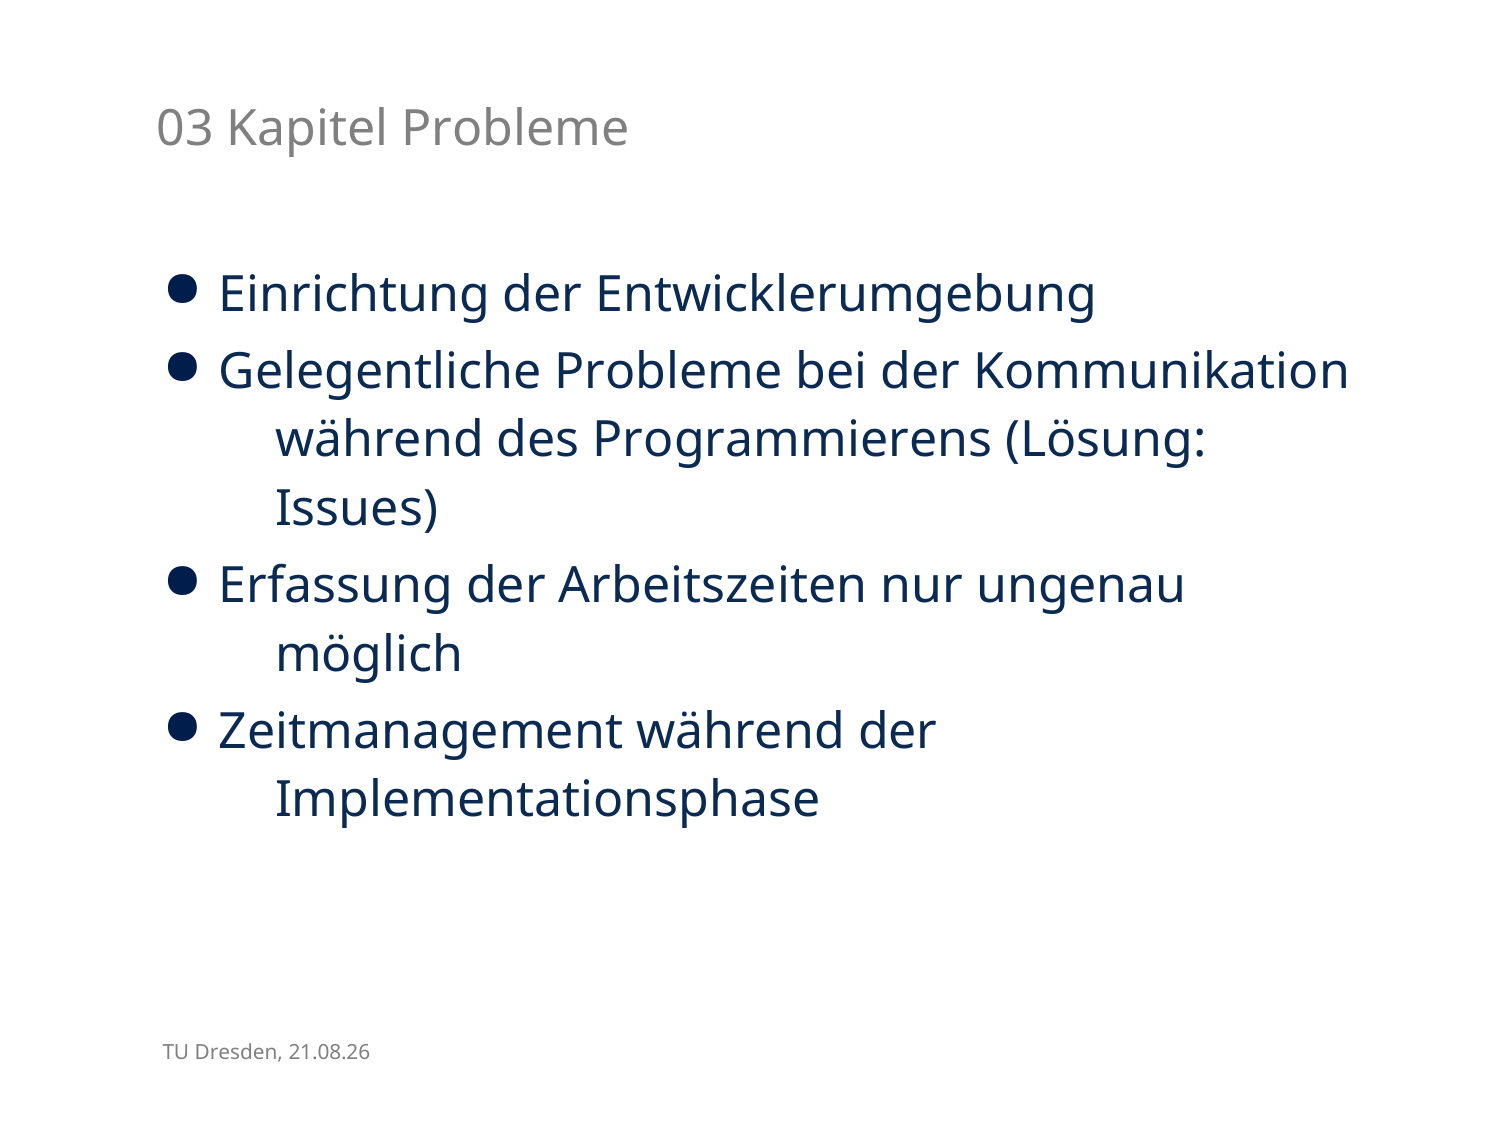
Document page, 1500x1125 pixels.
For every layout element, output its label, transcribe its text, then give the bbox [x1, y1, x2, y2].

title 03 Kapitel Probleme [156, 88, 1388, 165]
list Einrichtung der Entwicklerumgebung Gelegentliche Probleme bei der Kommunikation während des Programmierens (Lösung: Issues) Erfassung der Arbeitszeiten nur ungenau möglich Zeitmanagement während der Implementationsphase [162, 249, 1388, 826]
